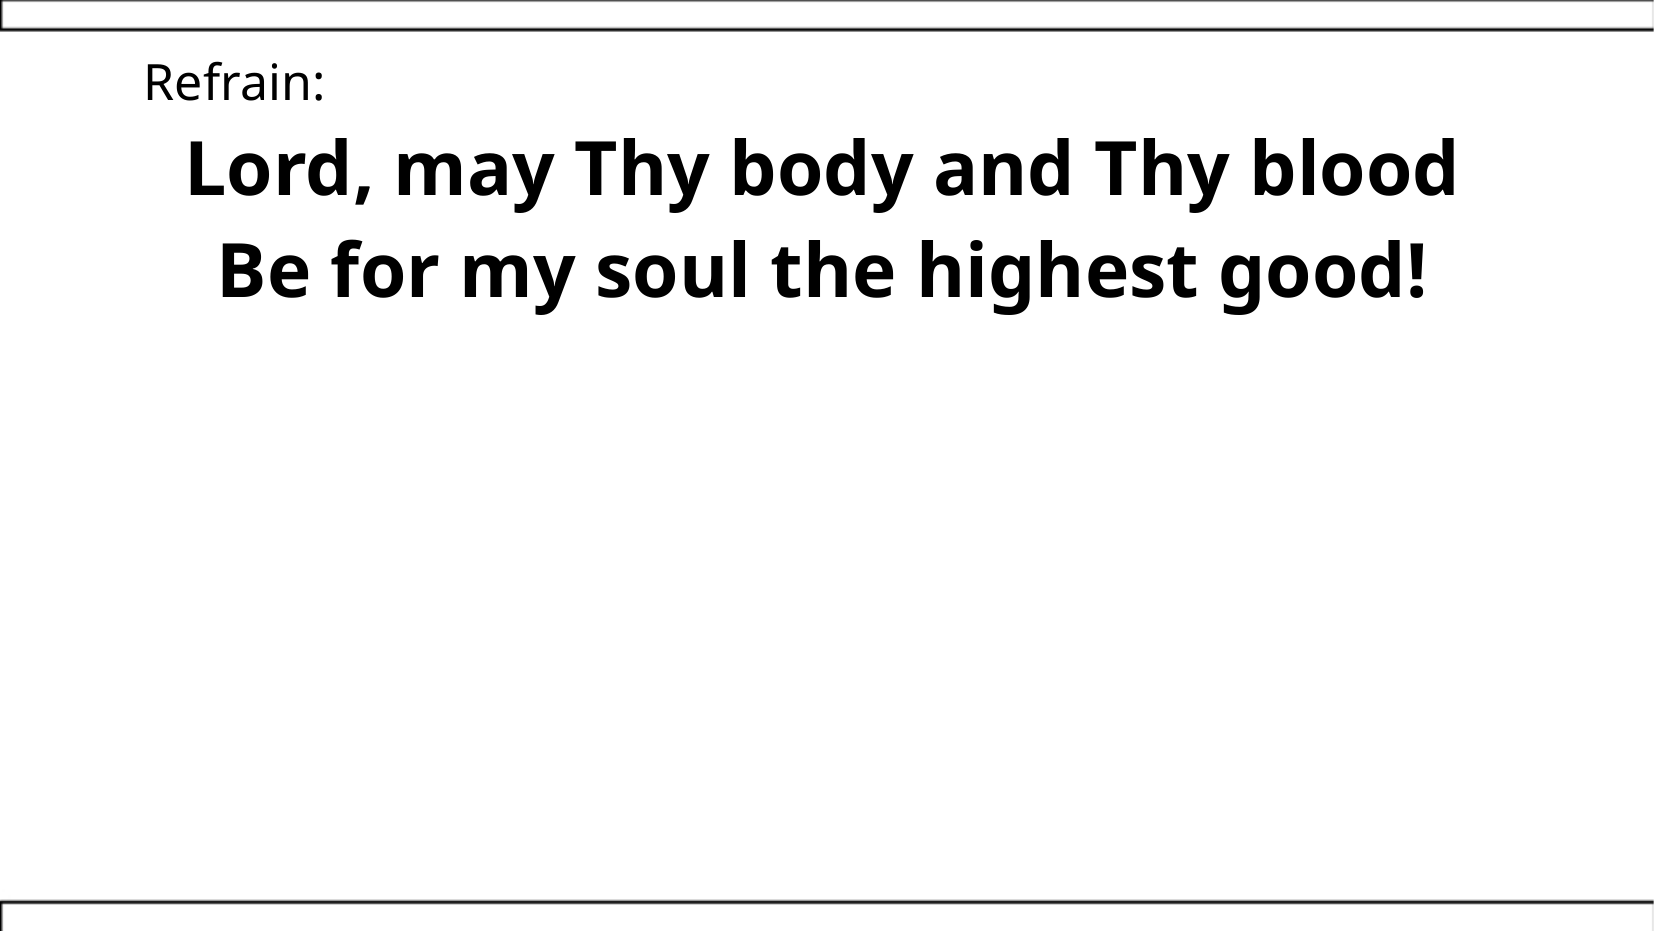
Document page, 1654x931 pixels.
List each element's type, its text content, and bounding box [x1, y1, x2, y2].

picture [0, 0, 1654, 931]
text_box Refrain: Lord, may Thy body and Thy blood Be for my soul the highest good! [110, 39, 1536, 331]
